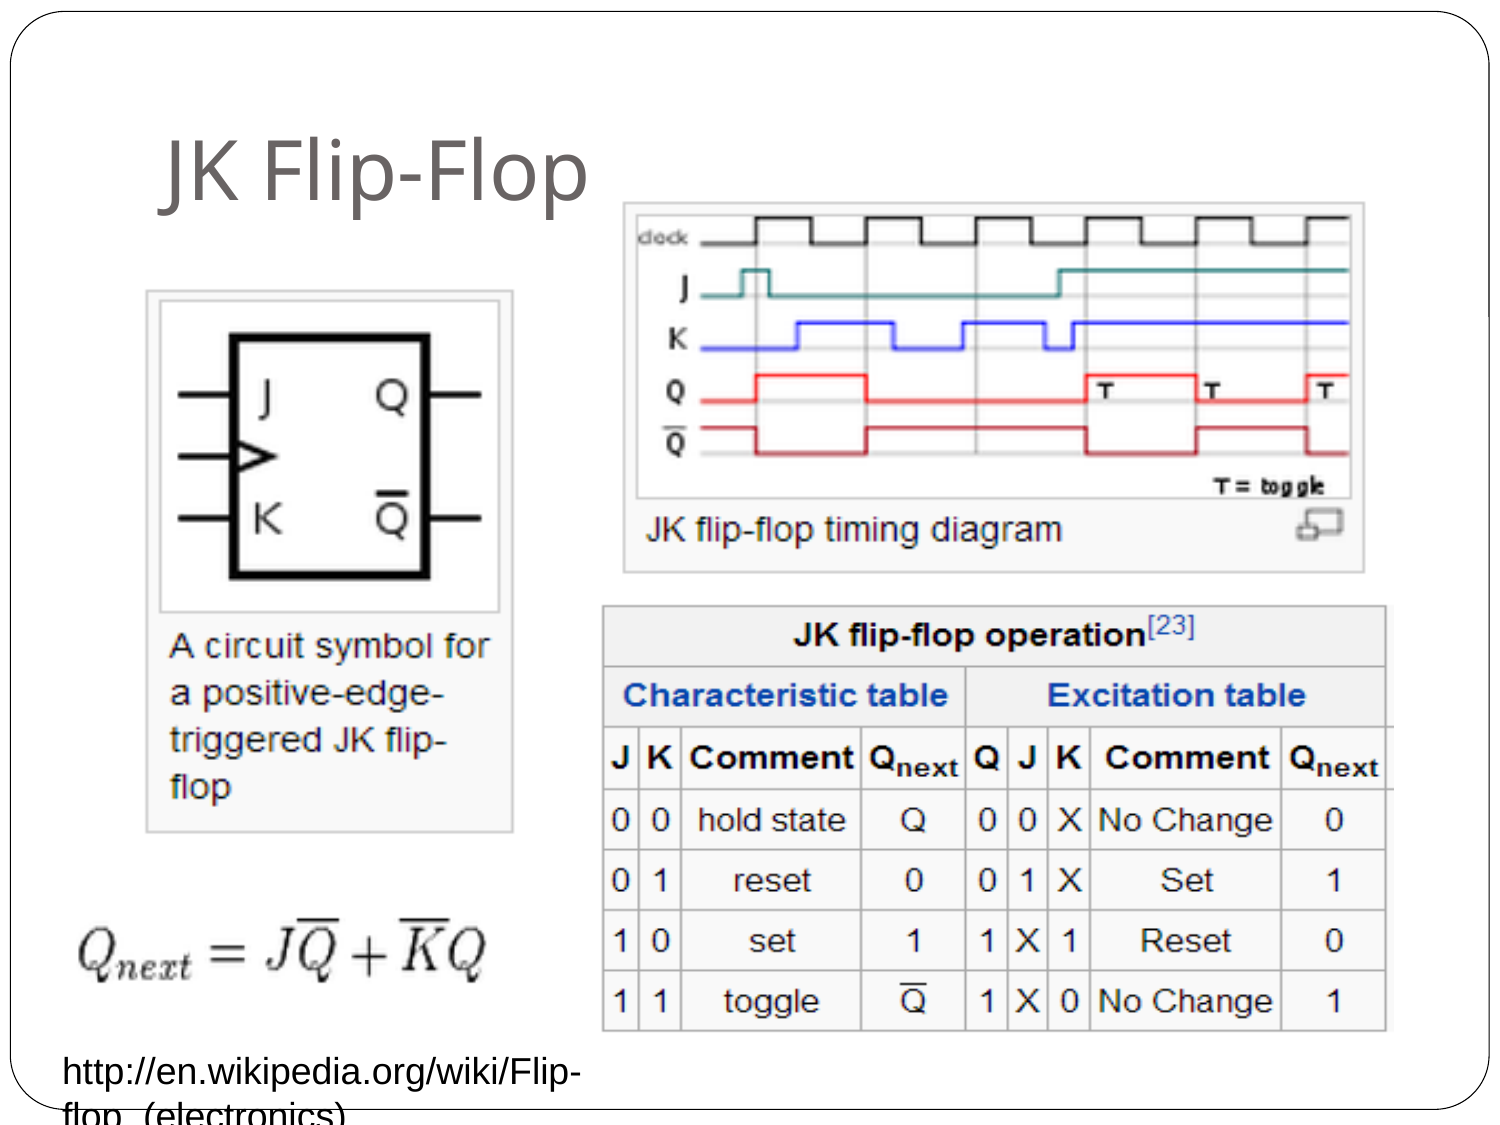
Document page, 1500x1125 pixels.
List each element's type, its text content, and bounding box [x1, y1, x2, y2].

picture [75, 897, 497, 993]
picture [596, 590, 1394, 1040]
picture [621, 200, 1371, 579]
title JK Flip-Flop [150, 9, 1426, 233]
picture [141, 283, 520, 839]
text_box http://en.wikipedia.org/wiki/Flip-flop_(electronics) [47, 1039, 881, 1100]
